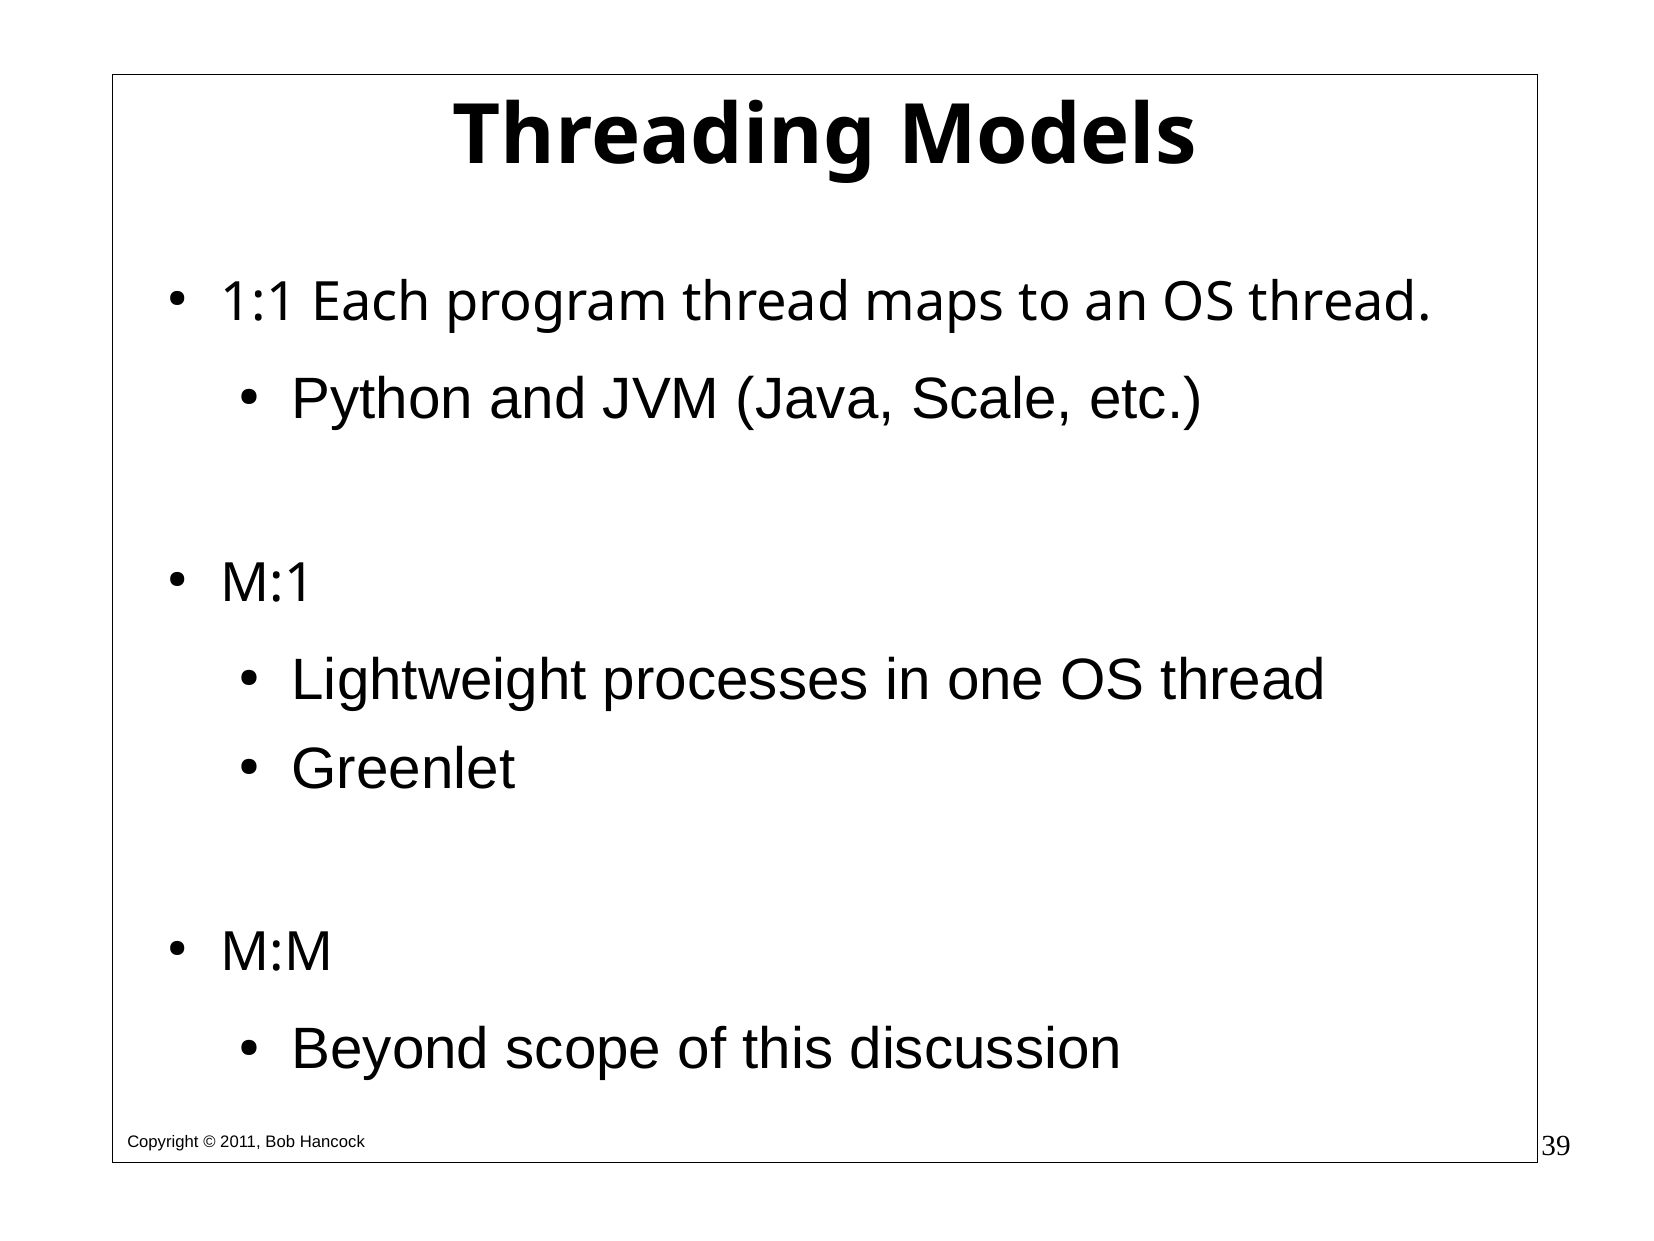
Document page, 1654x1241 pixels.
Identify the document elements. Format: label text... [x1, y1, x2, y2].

title Threading Models [112, 75, 1538, 188]
text_box Copyright © 2011, Bob Hancock [112, 1125, 381, 1159]
list 1:1 Each program thread maps to an OS thread. Python and JVM (Java, Scale, etc.) M:1 Lightweight processes in one OS thread Greenlet M:M Beyond scope of this discussion [150, 262, 1501, 1126]
